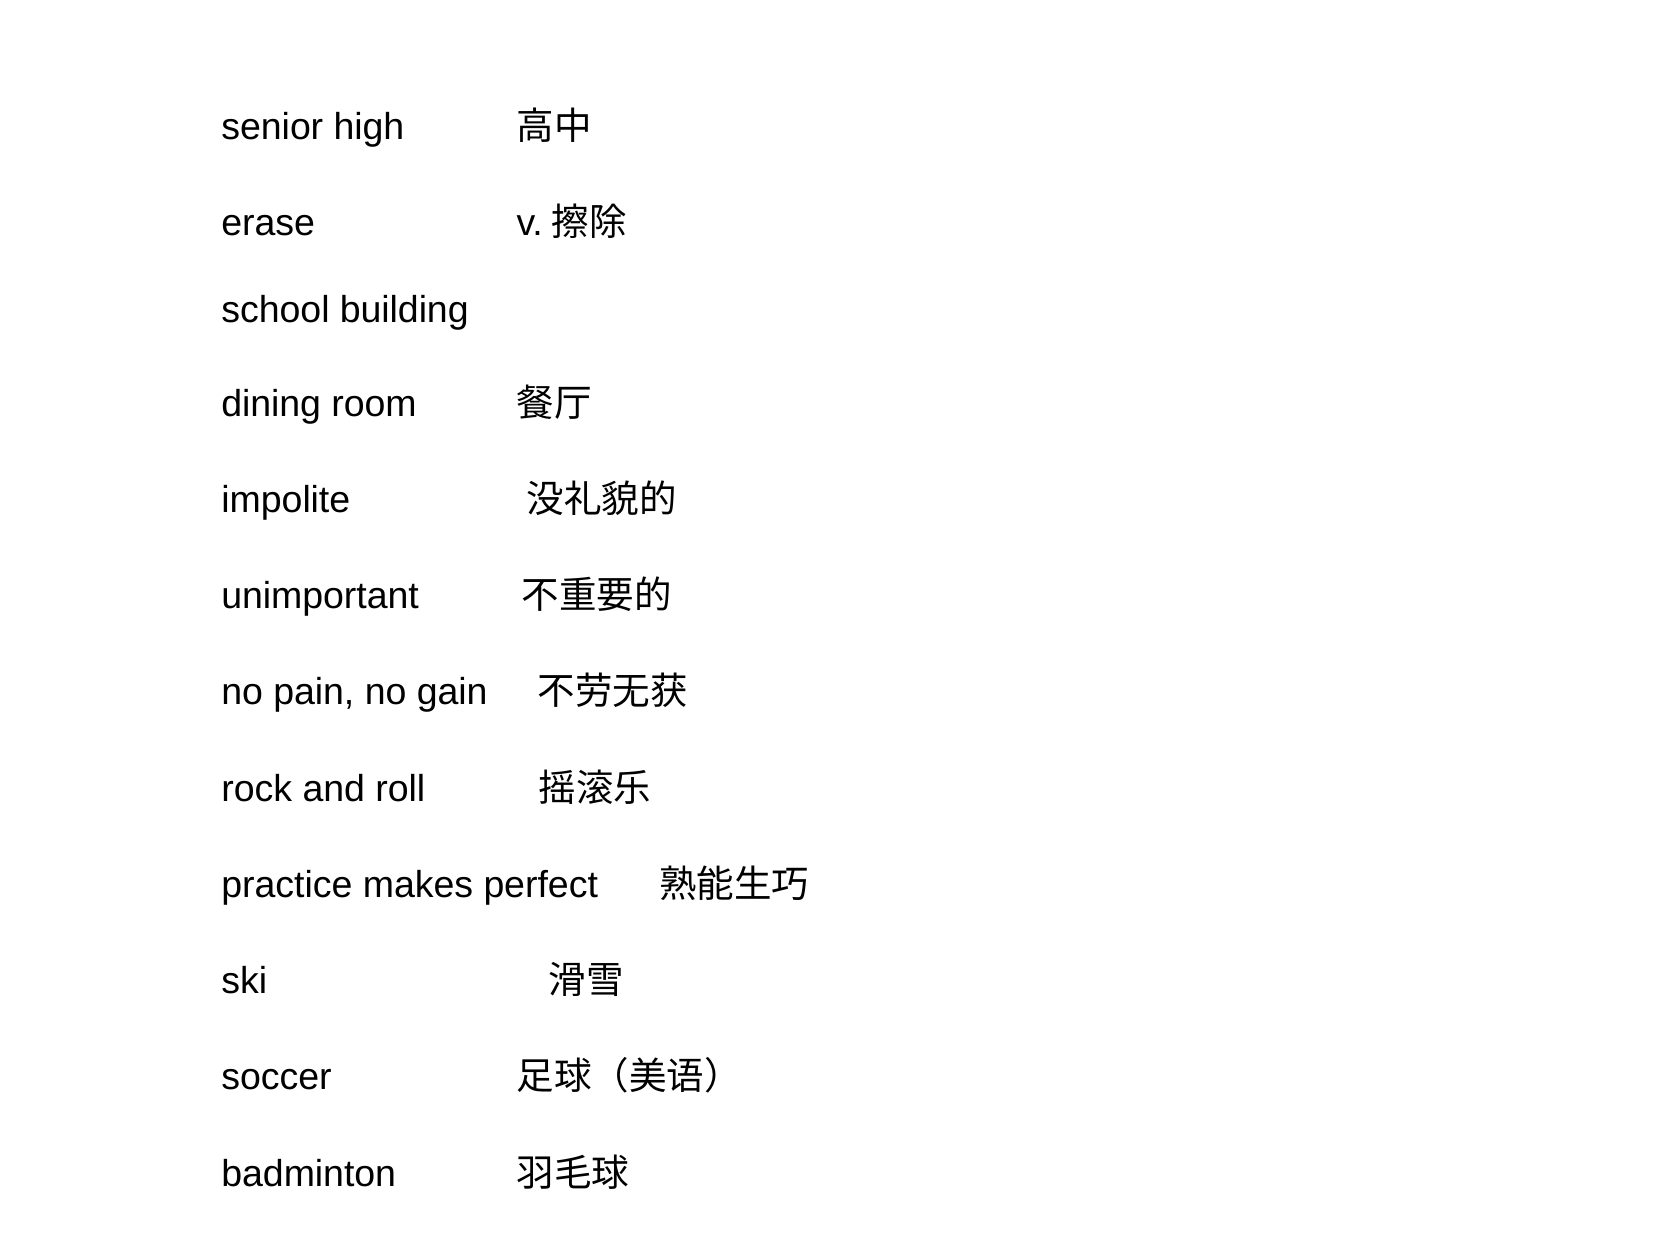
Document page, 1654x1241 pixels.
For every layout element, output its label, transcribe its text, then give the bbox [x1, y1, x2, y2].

text_box senior high 高中 erase v.擦除 school building dining room 餐厅 impolite 没礼貌的 unimportant 不重要的 no pain, no gain 不劳无获 rock and roll 摇滚乐 practice makes perfect 熟能生巧 ski 滑雪 soccer 足球（美语） badminton 羽毛球 touching，touched interesting， interested [206, 88, 916, 1197]
